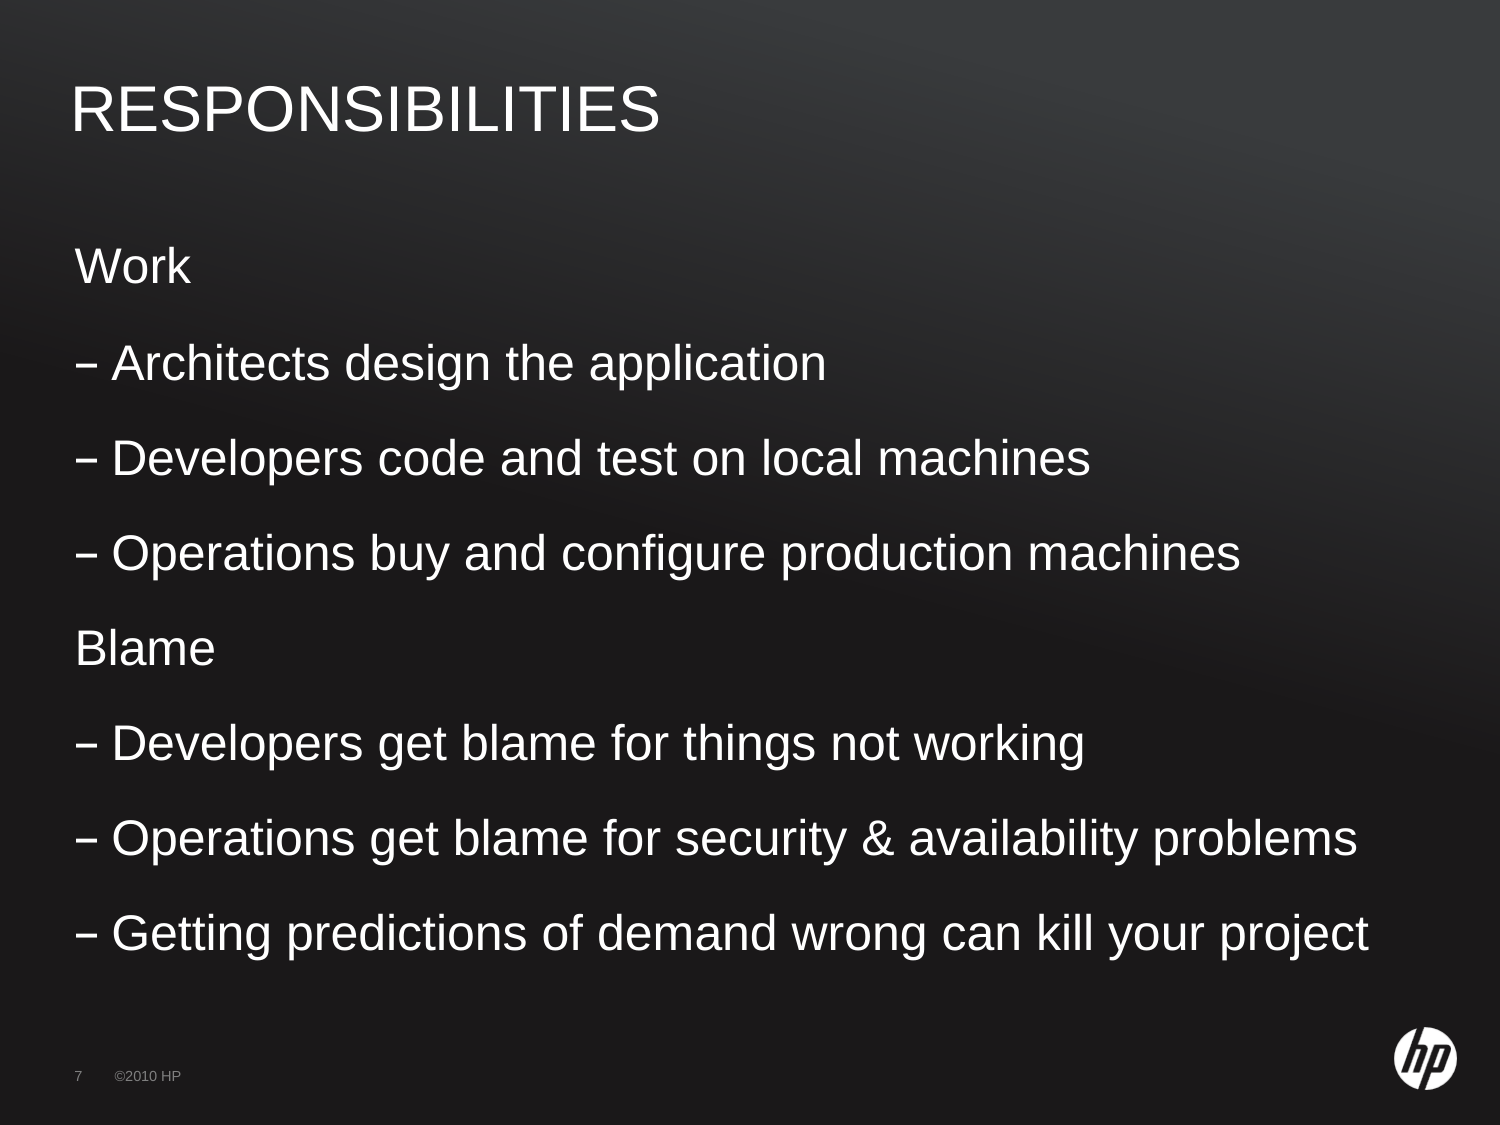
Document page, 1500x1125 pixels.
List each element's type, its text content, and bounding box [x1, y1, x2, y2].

text_box RESPONSIBILITIES [55, 68, 1430, 153]
text_box Work Architects design the application Developers code and test on local machines Operations buy and configure production machines Blame Developers get blame for things not working Operations get blame for security & availability problems Getting predictions of demand wrong can kill your project [59, 187, 1429, 1013]
picture [0, 0, 1500, 1125]
